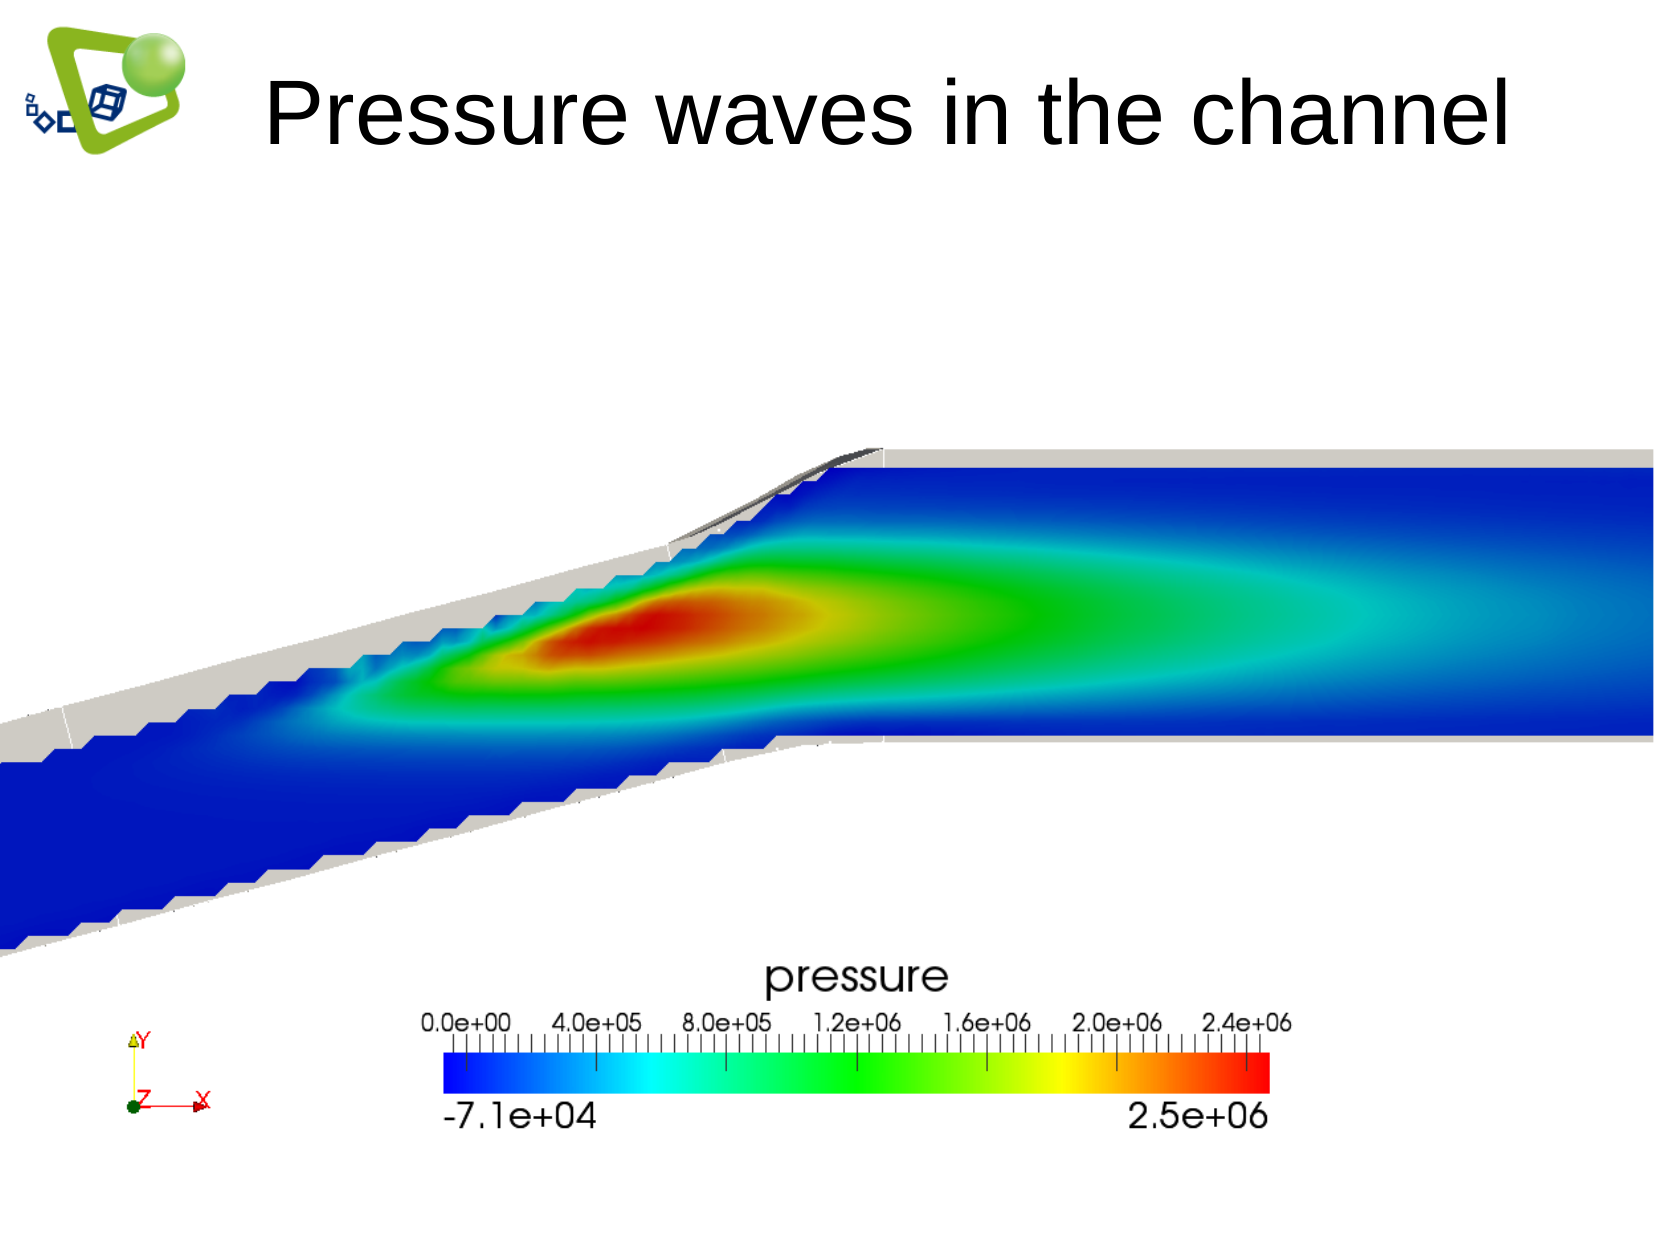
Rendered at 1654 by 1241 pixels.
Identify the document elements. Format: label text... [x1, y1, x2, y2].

picture [0, 0, 1654, 1241]
title Pressure waves in the channel [206, 49, 1571, 171]
